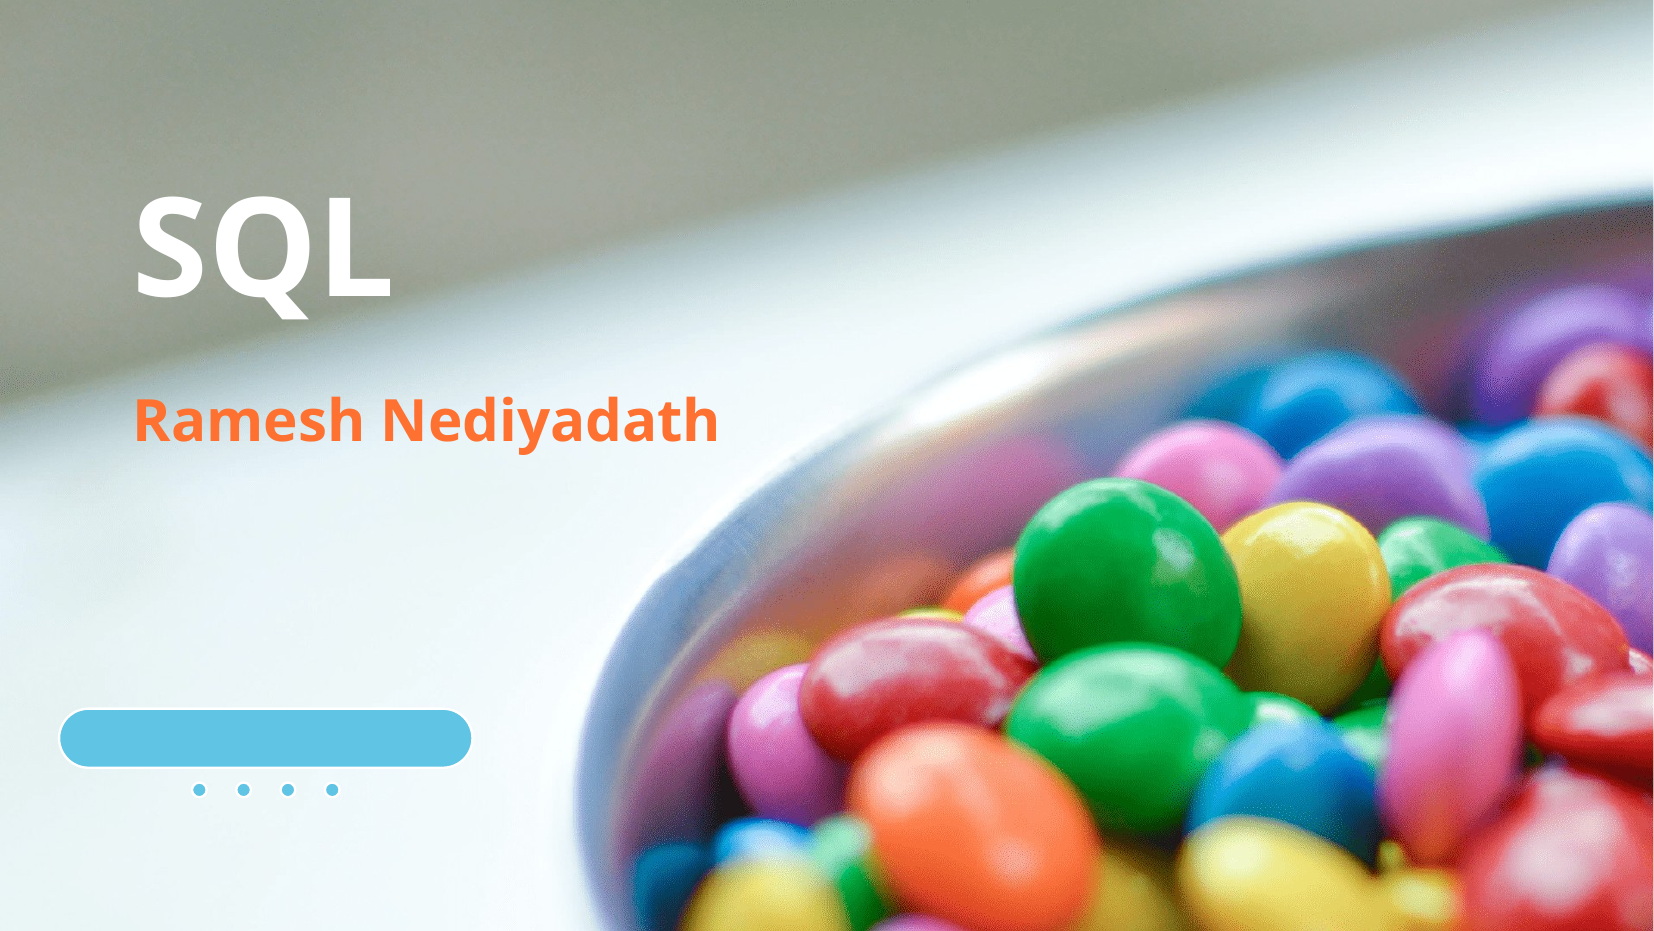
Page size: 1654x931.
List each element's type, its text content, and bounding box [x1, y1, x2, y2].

title SQL [132, 147, 1521, 338]
picture [0, 0, 1654, 931]
subtitle Ramesh Nediyadath [132, 354, 1521, 485]
